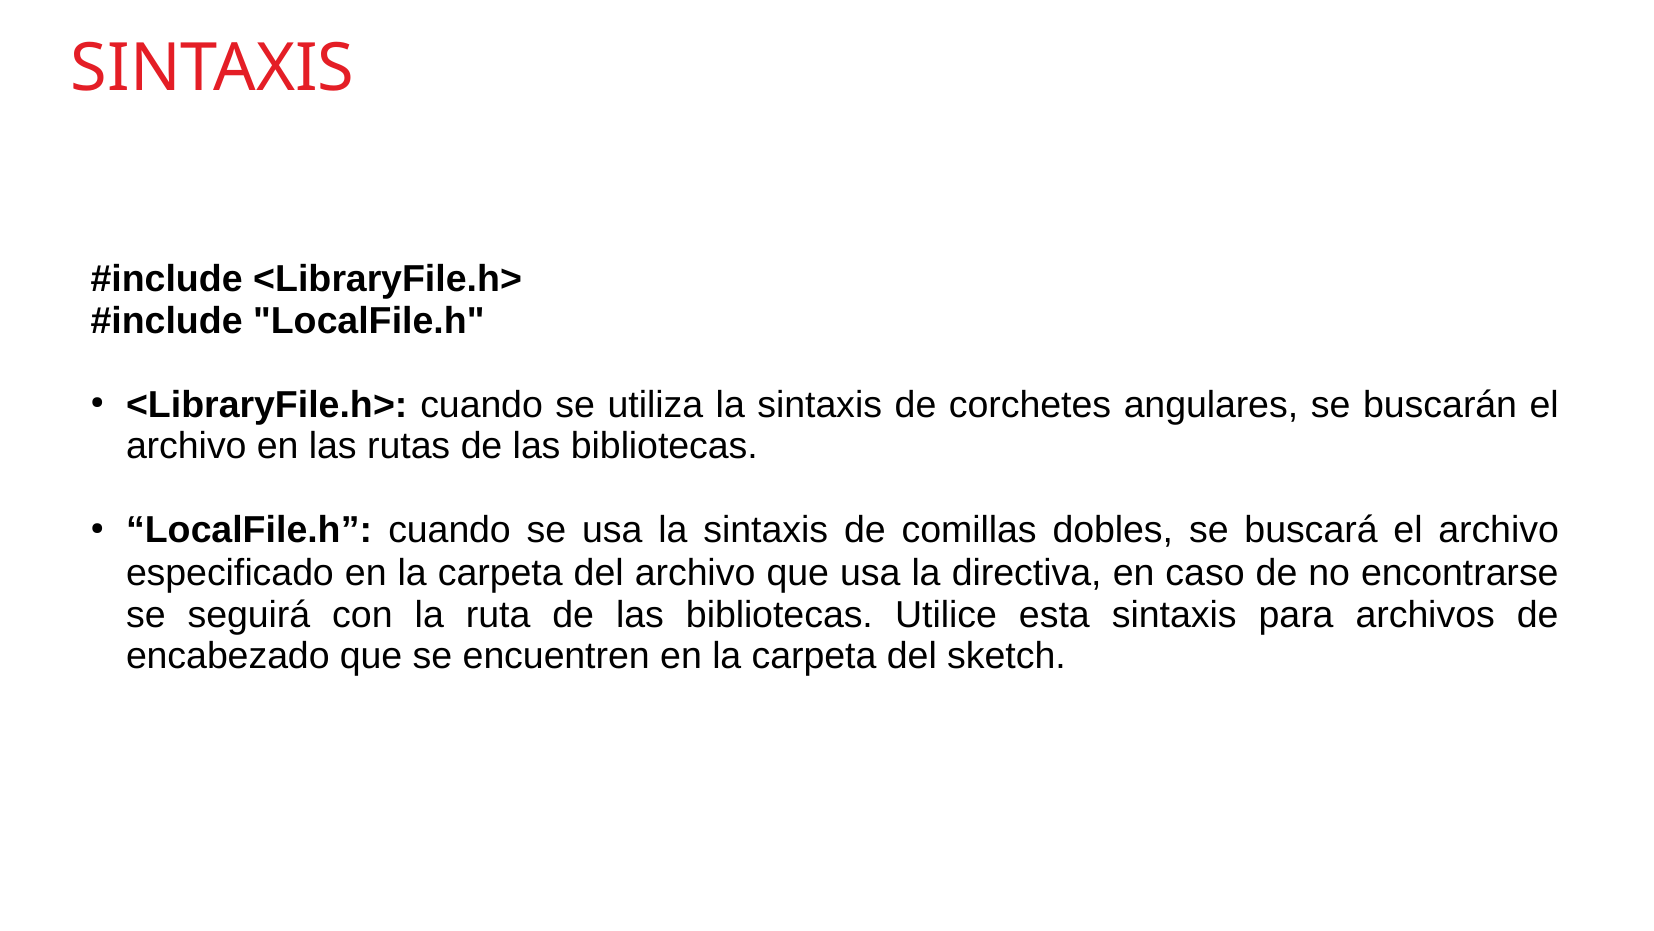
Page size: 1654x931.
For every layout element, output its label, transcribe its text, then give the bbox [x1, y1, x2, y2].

text_box #include <LibraryFile.h> #include "LocalFile.h" <LibraryFile.h>: cuando se utiliza la sintaxis de corchetes angulares, se buscarán el archivo en las rutas de las bibliotecas. “LocalFile.h”: cuando se usa la sintaxis de comillas dobles, se buscará el archivo especificado en la carpeta del archivo que usa la directiva, en caso de no encontrarse se seguirá con la ruta de las bibliotecas. Utilice esta sintaxis para archivos de encabezado que se encuentren en la carpeta del sketch. [75, 249, 1578, 780]
title SINTAXIS [70, 11, 1347, 118]
